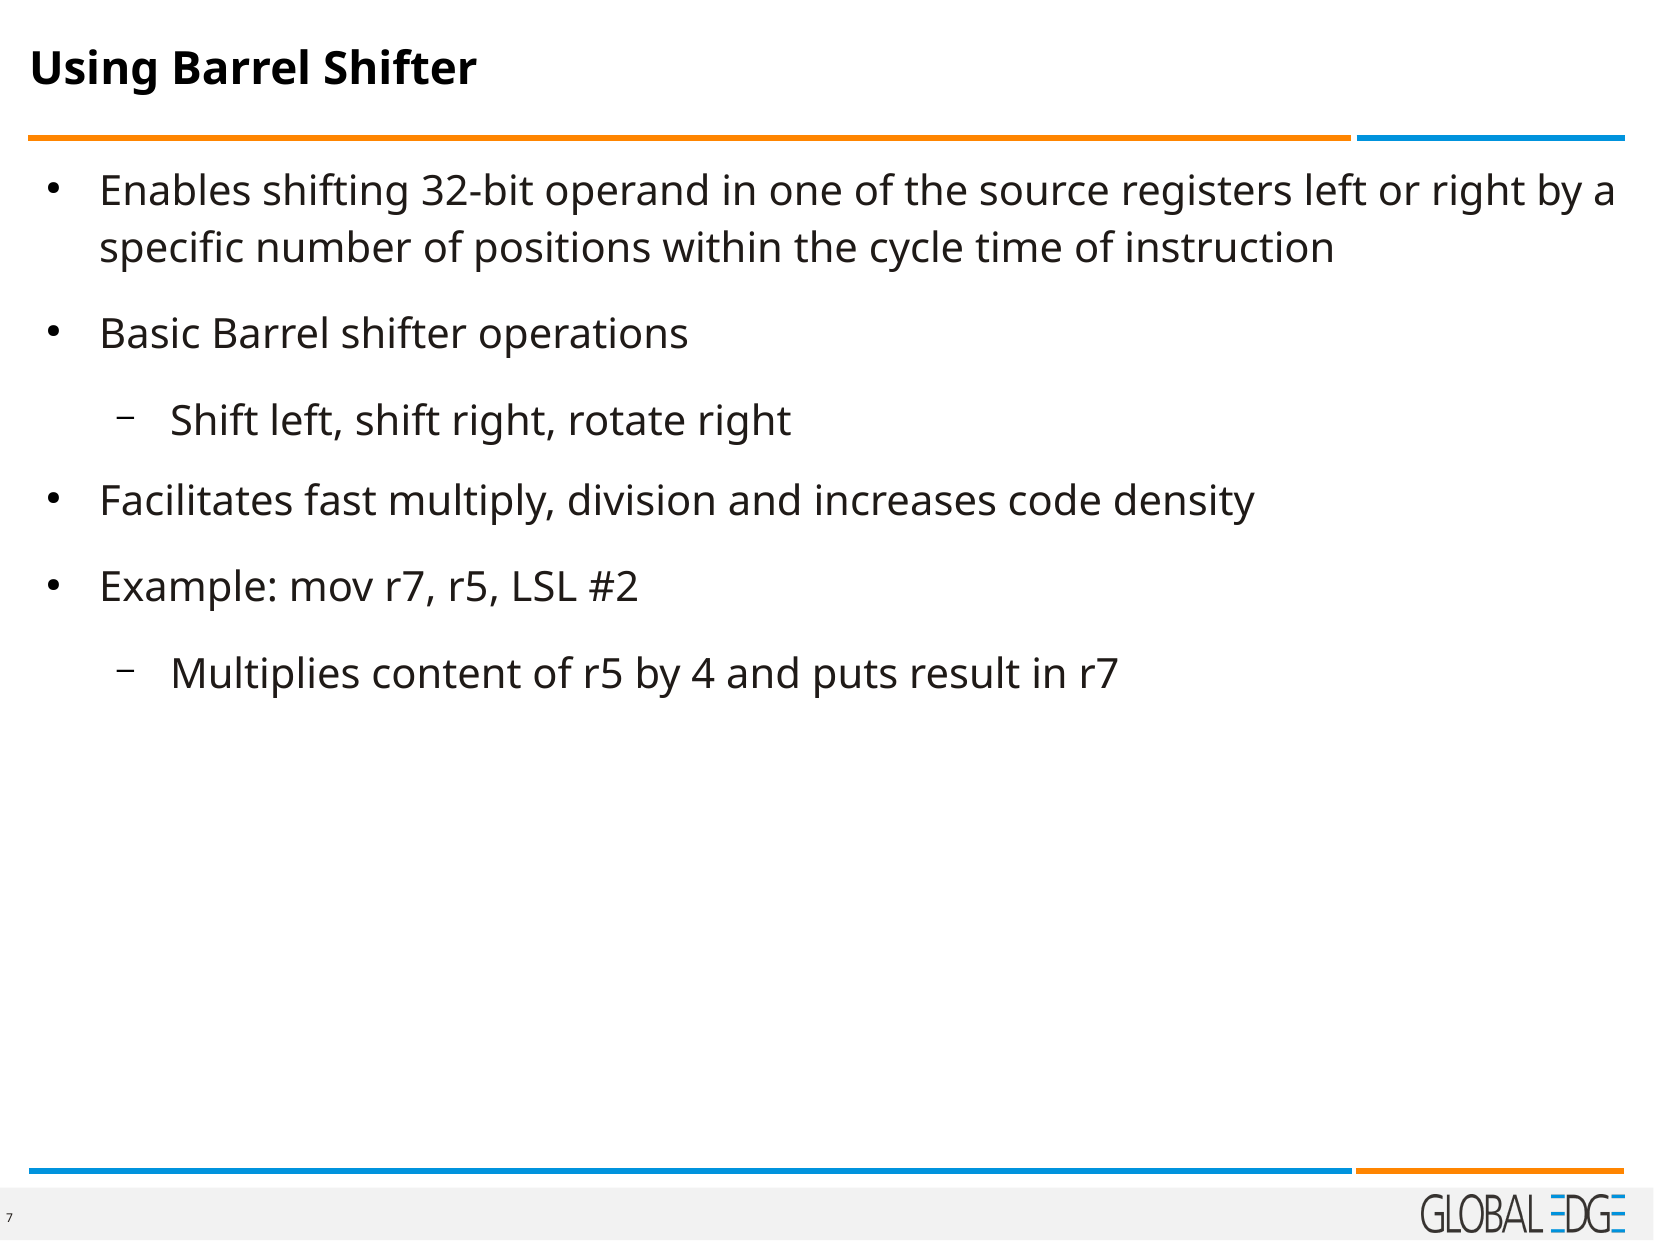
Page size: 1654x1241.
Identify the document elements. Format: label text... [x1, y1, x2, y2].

picture [1421, 1194, 1625, 1233]
list Enables shifting 32-bit operand in one of the source registers left or right by a specific number of positions within the cycle time of instruction Basic Barrel shifter operations Shift left, shift right, rotate right Facilitates fast multiply, division and increases code density Example: mov r7, r5, LSL #2 Multiplies content of r5 by 4 and puts result in r7 [28, 160, 1625, 1153]
title Using Barrel Shifter [17, 18, 1499, 115]
